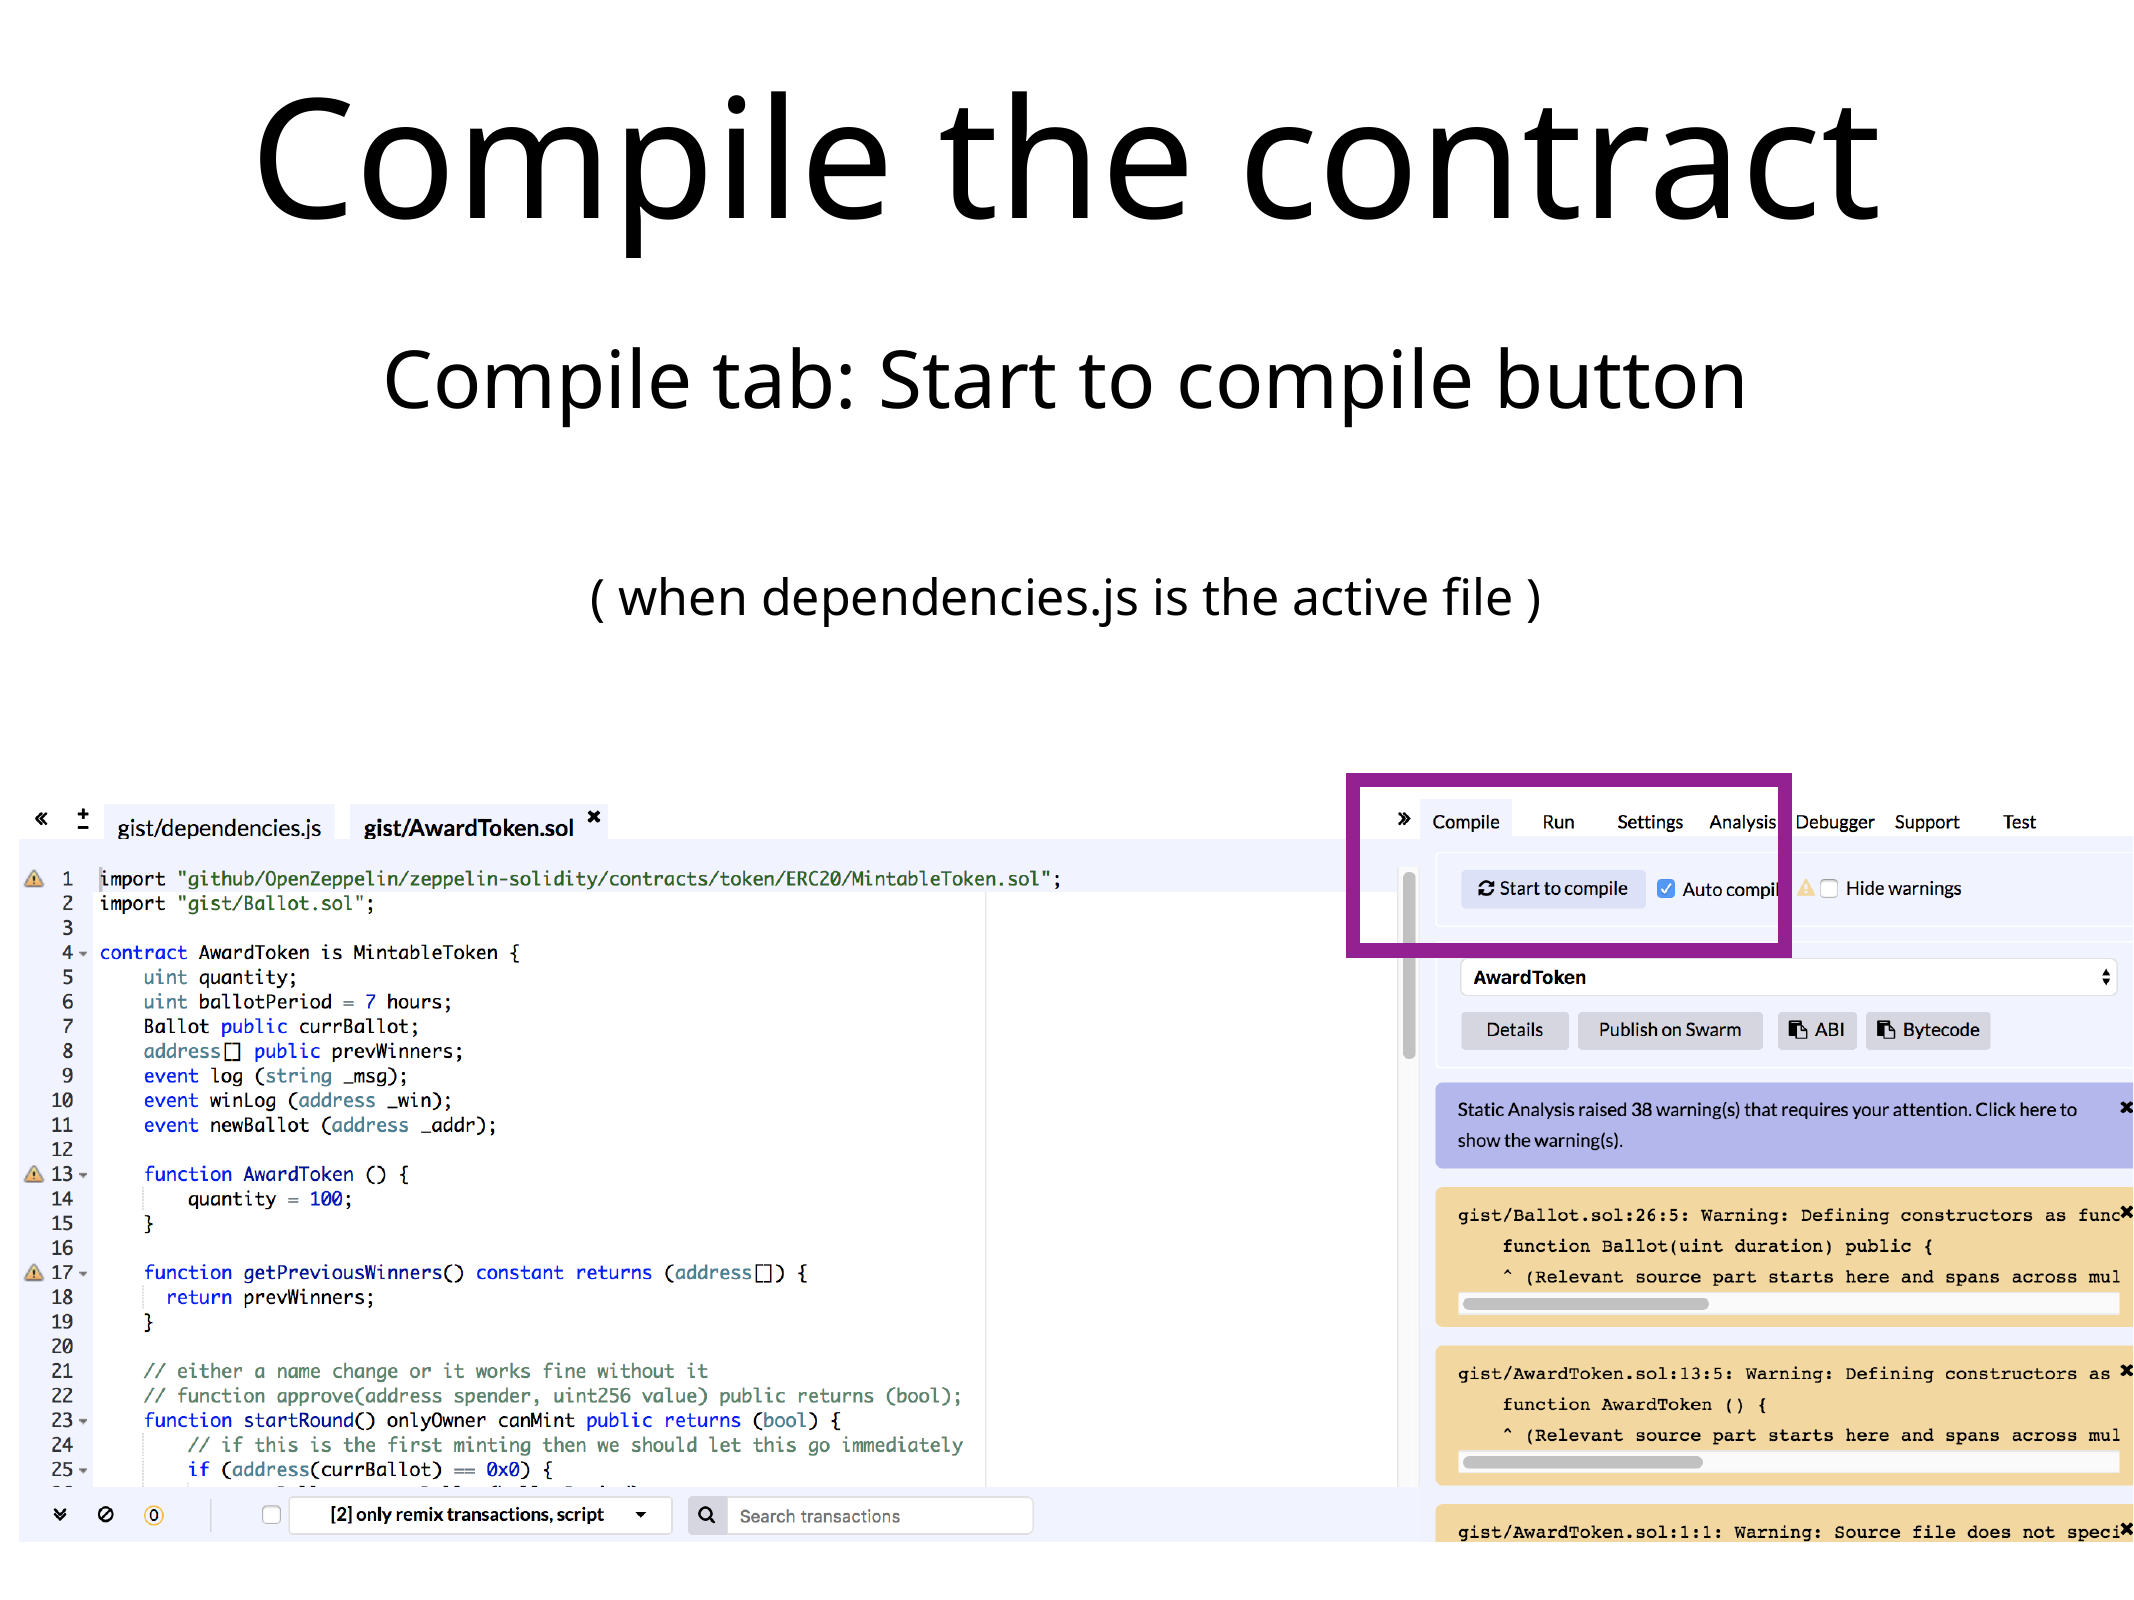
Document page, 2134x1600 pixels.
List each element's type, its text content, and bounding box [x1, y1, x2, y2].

picture [19, 799, 2134, 1542]
title Compile the contract [208, 45, 1925, 269]
subtitle Compile tab: Start to compile button ( when dependencies.js is the active file ) [208, 320, 1925, 507]
picture [1360, 799, 1778, 943]
